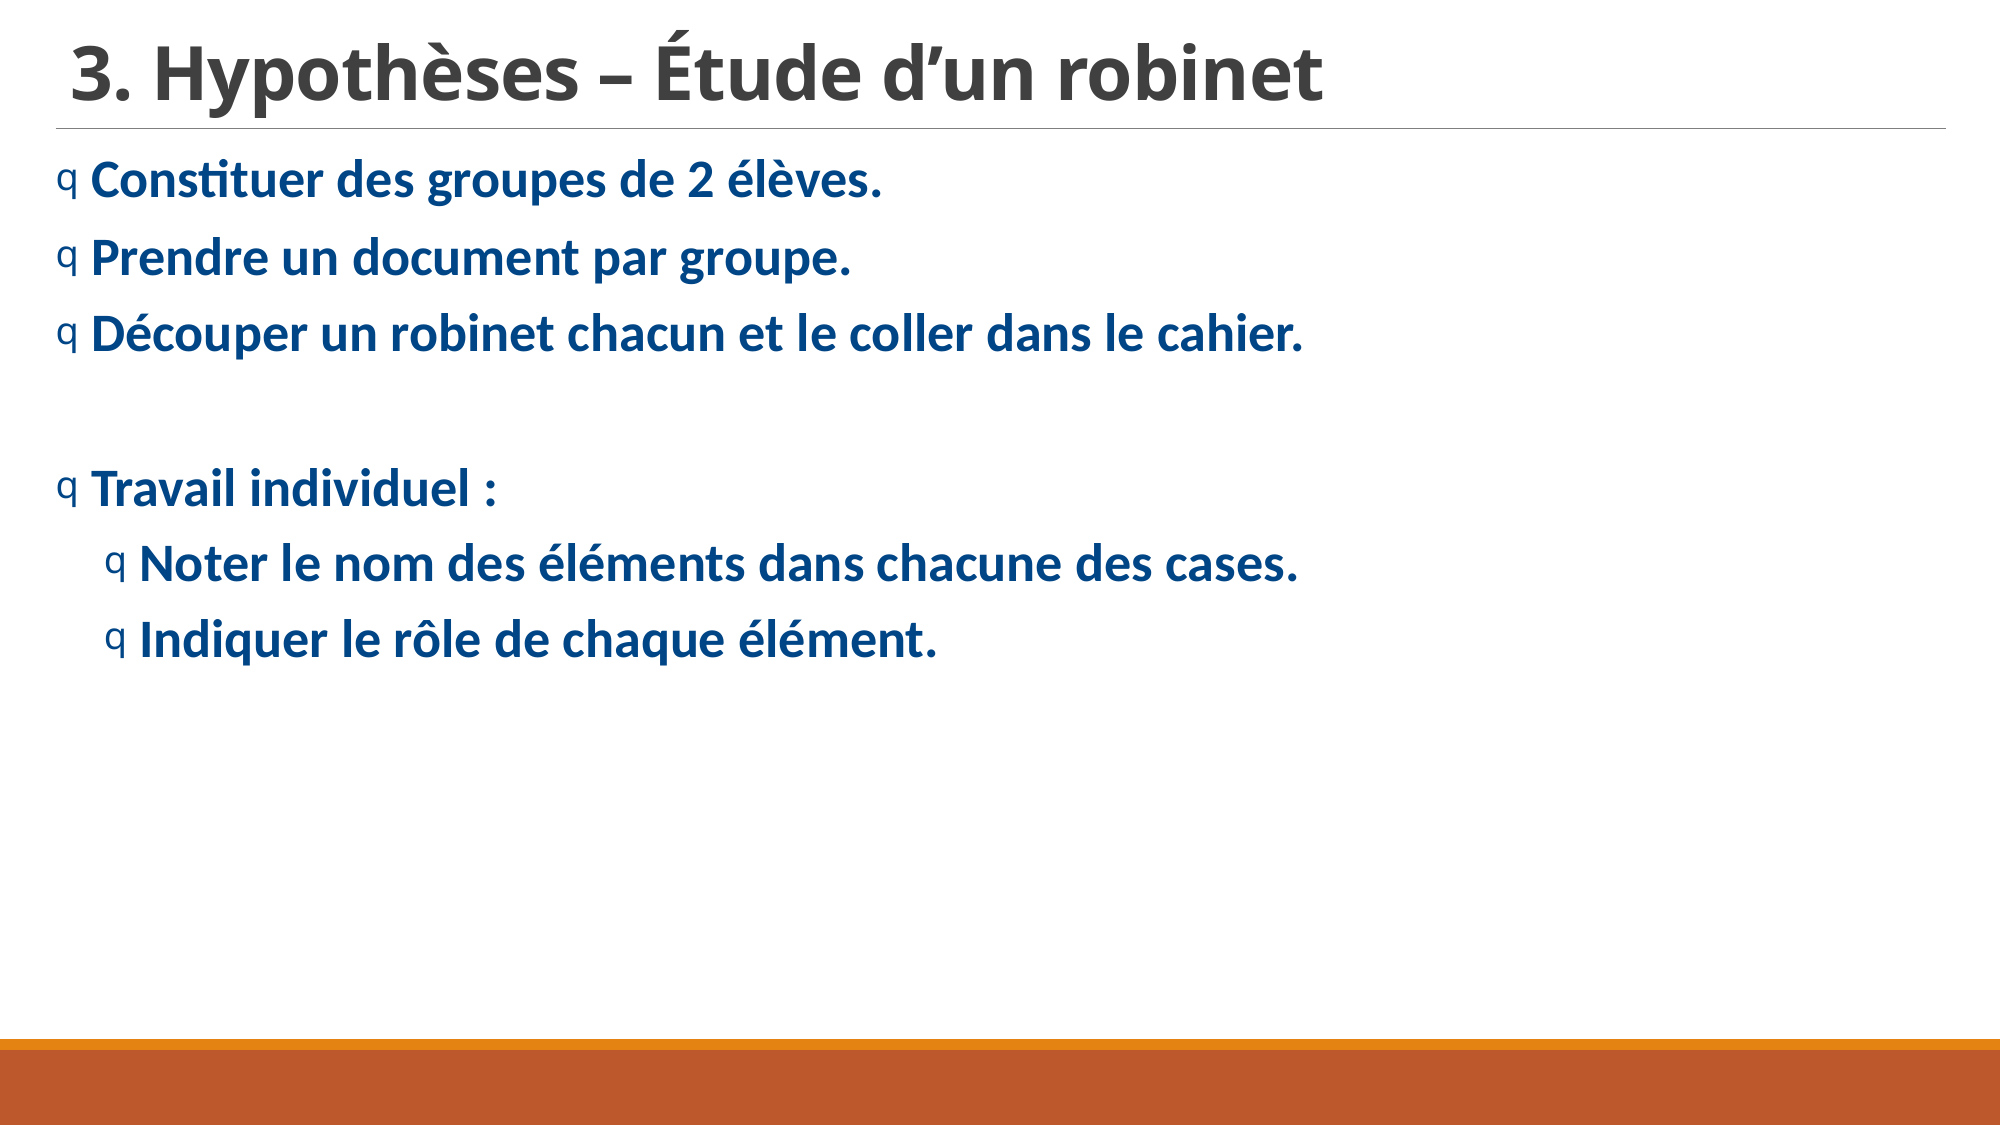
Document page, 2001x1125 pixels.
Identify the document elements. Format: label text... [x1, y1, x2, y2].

title 3. Hypothèses – Étude d’un robinet [55, 0, 1949, 124]
list Constituer des groupes de 2 élèves. Prendre un document par groupe. Découper un robinet chacun et le coller dans le cahier. Travail individuel : Noter le nom des éléments dans chacune des cases. Indiquer le rôle de chaque élément. [55, 148, 1949, 993]
